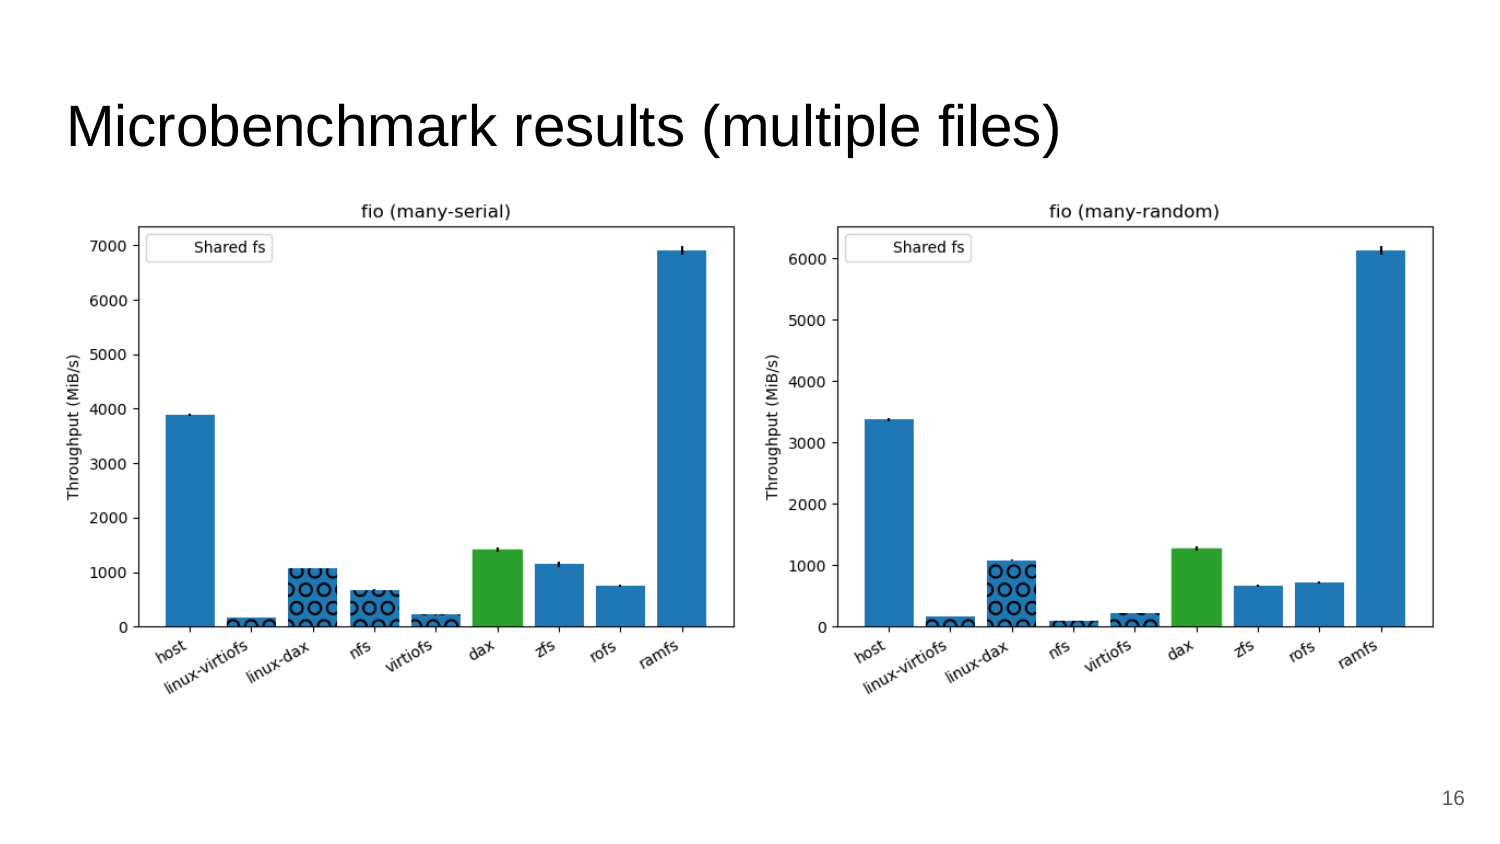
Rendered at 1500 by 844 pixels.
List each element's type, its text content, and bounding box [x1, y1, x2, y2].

slide_number <number> [1389, 764, 1480, 830]
title Microbenchmark results (multiple files) [51, 72, 1449, 167]
picture [51, 188, 1449, 714]
